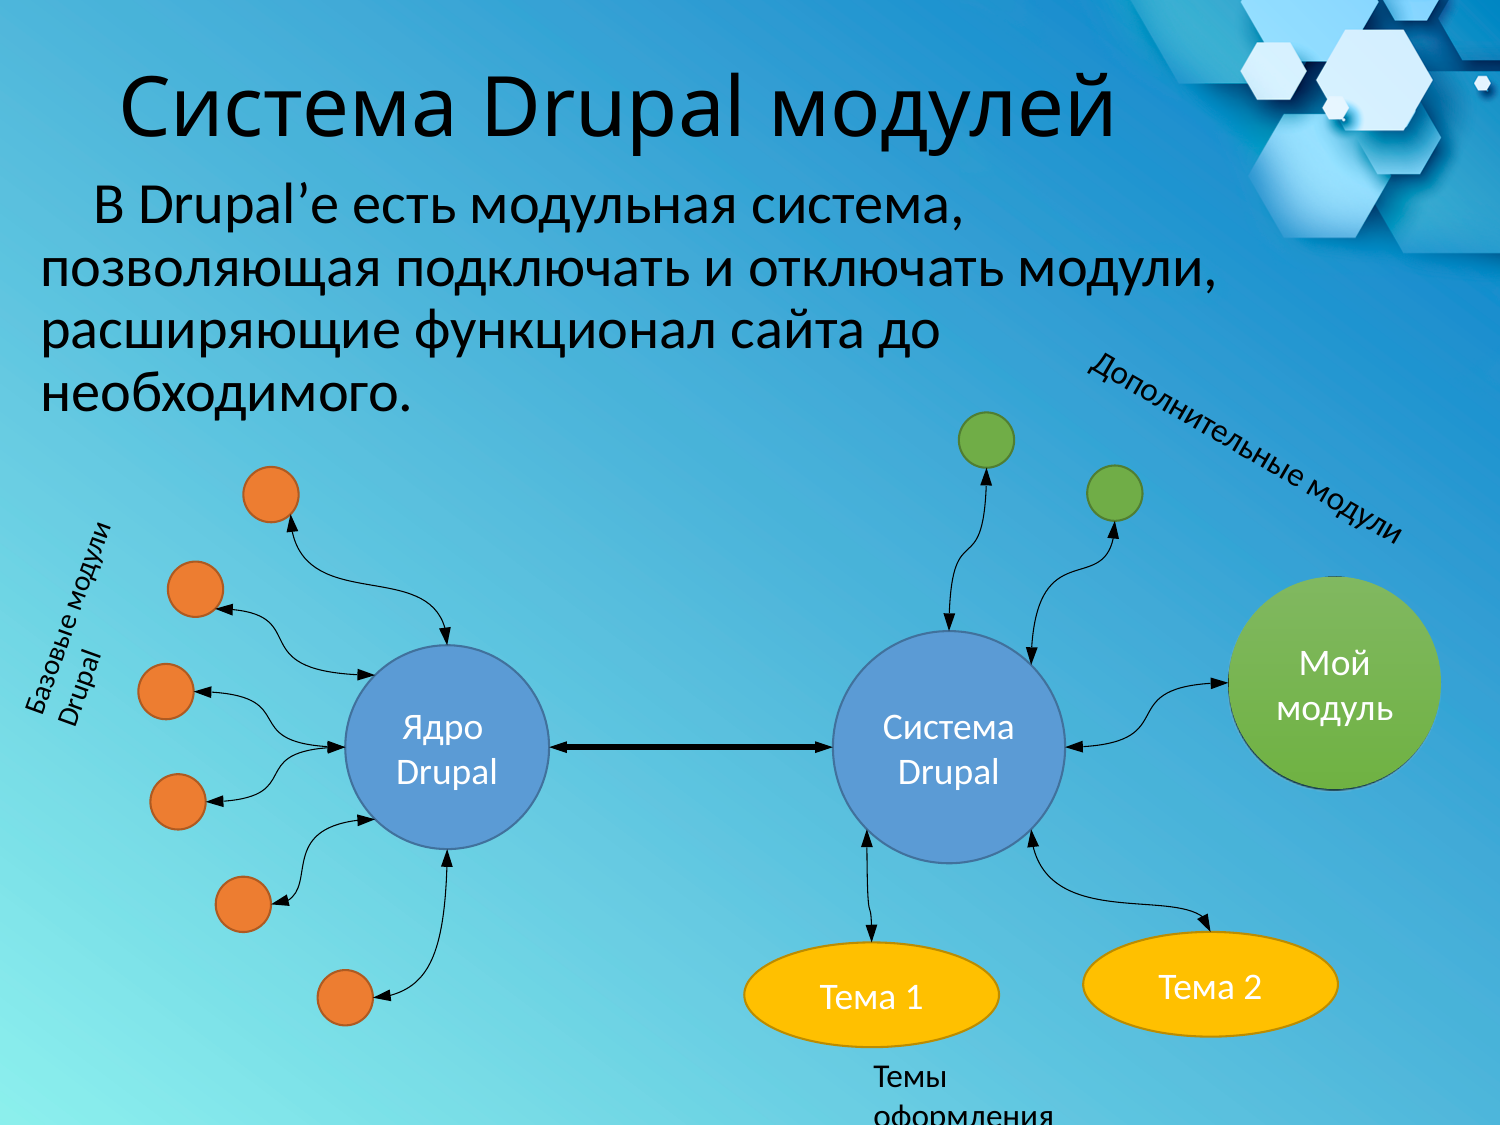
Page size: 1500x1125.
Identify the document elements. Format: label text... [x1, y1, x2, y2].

text_box [1087, 465, 1143, 521]
text_box Мой модуль [1228, 576, 1442, 790]
text_box [150, 774, 206, 830]
text_box [317, 970, 373, 1026]
text_box Дополнительные модули [1061, 325, 1455, 595]
text_box Тема 2 [1083, 931, 1338, 1037]
text_box Базовые модули Drupal [2, 418, 173, 741]
text_box Ядро Drupal [345, 645, 550, 850]
text_box Темы оформления [858, 1046, 1143, 1118]
title Система Drupal модулей [103, 0, 1397, 220]
text_box [243, 466, 299, 523]
text_box [167, 561, 224, 617]
text_box Тема 1 [744, 942, 1000, 1047]
list В Drupal’е есть модульная система, позволяющая подключать и отключать модули, расширяющие функционал сайта до необходимого. [25, 165, 1317, 452]
text_box [138, 663, 194, 720]
text_box Система Drupal [832, 631, 1066, 864]
text_box [215, 876, 272, 933]
text_box [958, 412, 1015, 468]
